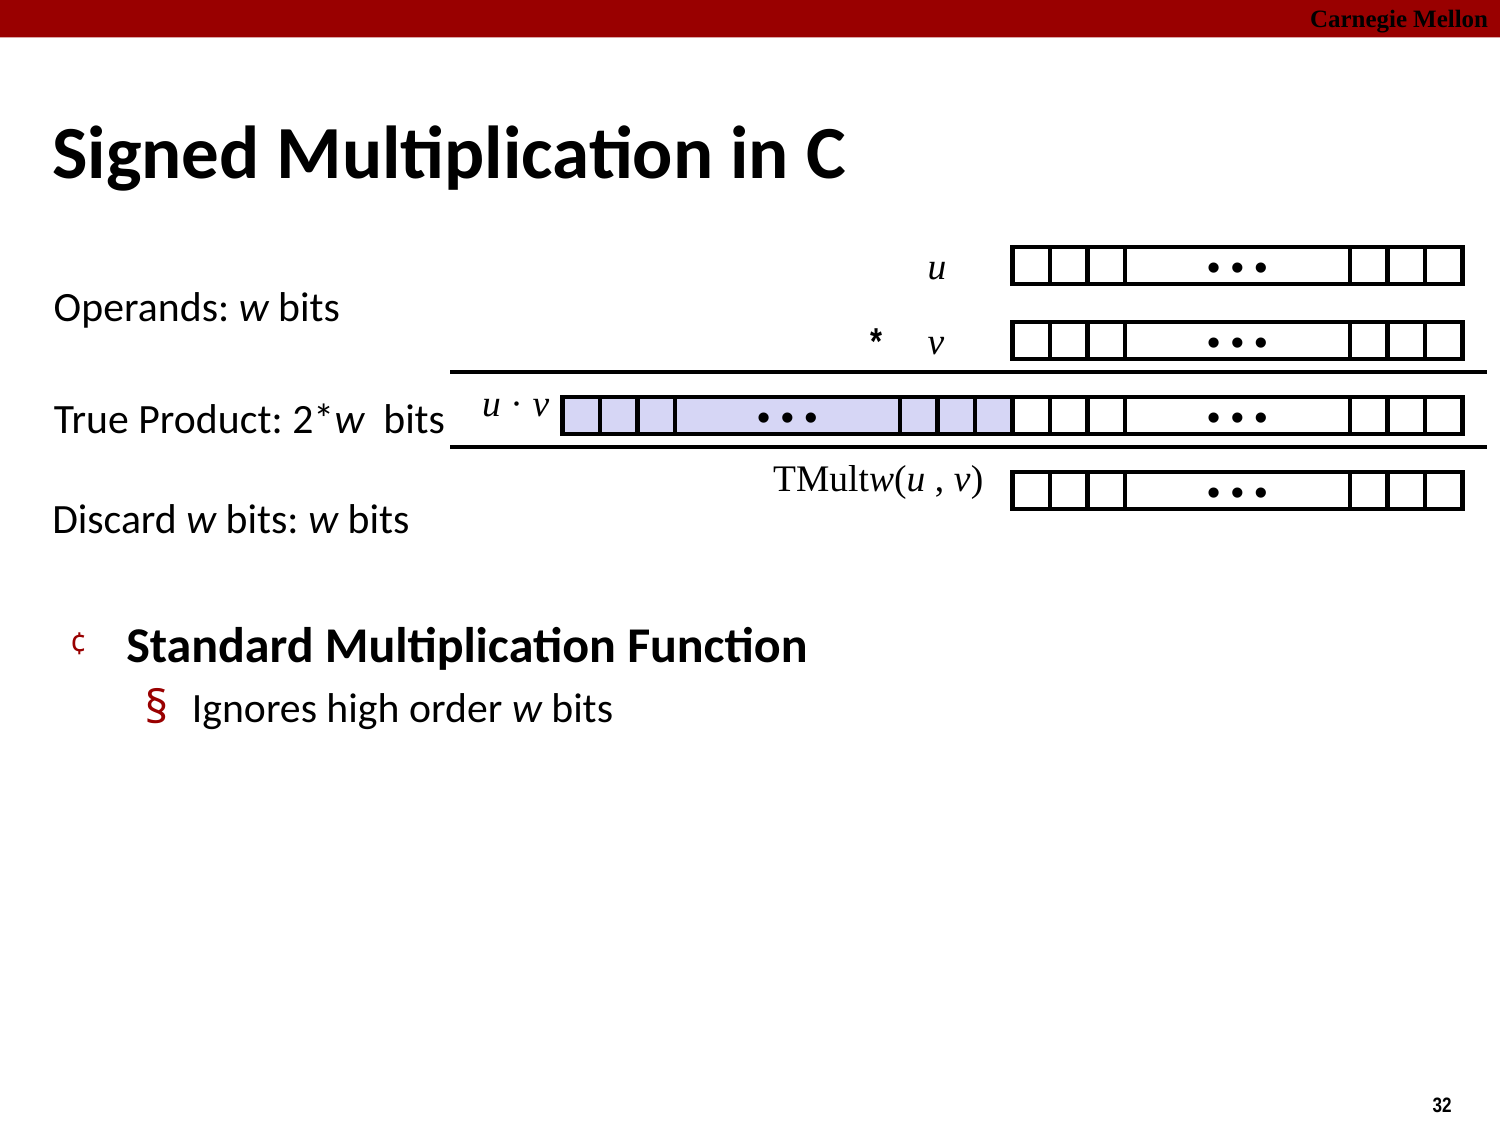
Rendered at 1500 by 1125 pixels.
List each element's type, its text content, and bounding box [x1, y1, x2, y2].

text_box [562, 396, 674, 435]
text_box • • • [1124, 471, 1350, 510]
text_box * [855, 309, 897, 370]
title Signed Multiplication in C [37, 96, 1299, 188]
text_box v [912, 309, 960, 370]
text_box Discard w bits: w bits [37, 484, 438, 550]
text_box True Product: 2*w bits [39, 384, 460, 450]
text_box • • • [1124, 246, 1350, 285]
text_box u [912, 234, 962, 295]
text_box [900, 396, 1124, 435]
text_box Operands: w bits [38, 271, 355, 337]
text_box • • • [1124, 321, 1350, 360]
text_box [1012, 471, 1124, 510]
text_box [1012, 246, 1124, 285]
list Standard Multiplication Function Ignores high order w bits [55, 605, 900, 875]
text_box [1350, 321, 1463, 360]
text_box • • • [674, 396, 900, 435]
text_box [1350, 471, 1463, 510]
text_box [1350, 246, 1463, 285]
text_box • • • [1124, 396, 1350, 435]
text_box TMultw(u , v) [758, 446, 999, 507]
text_box [1012, 321, 1124, 360]
text_box u · v [467, 371, 564, 432]
text_box [1350, 396, 1463, 435]
